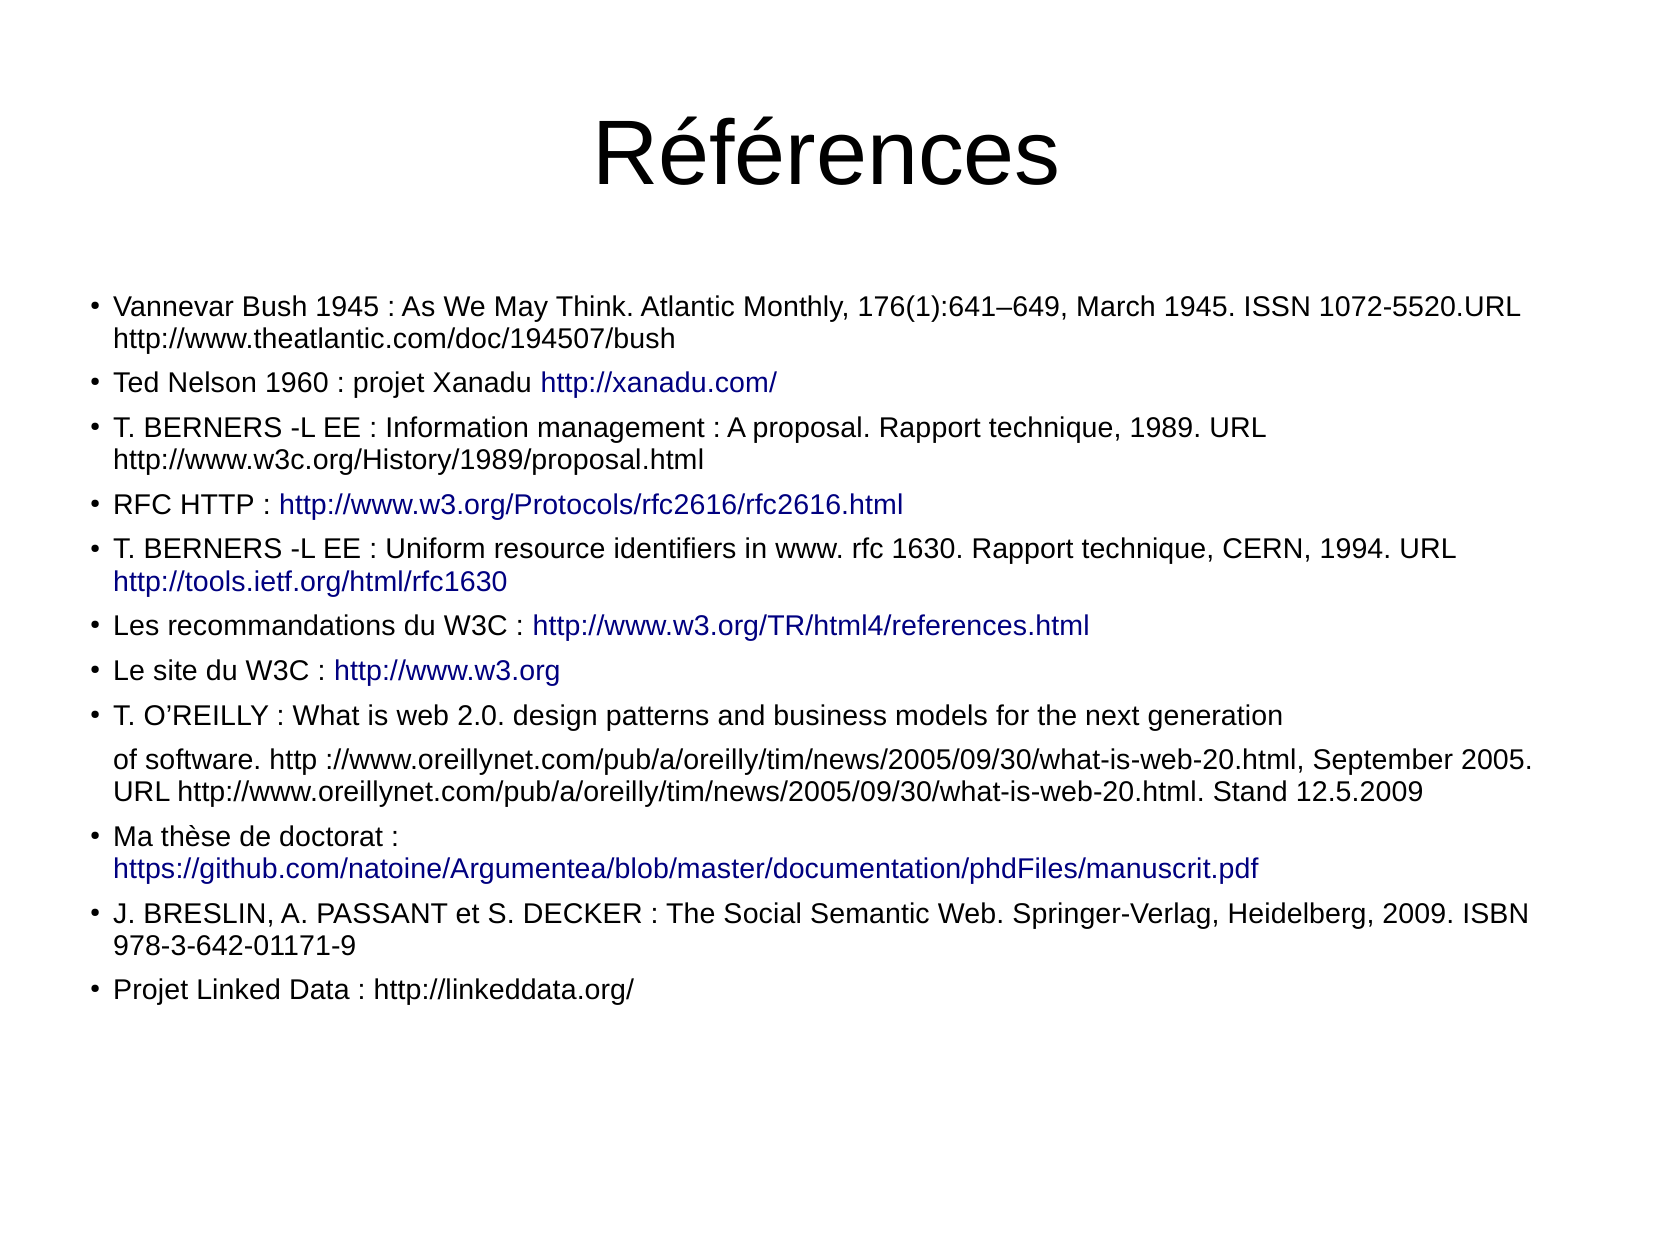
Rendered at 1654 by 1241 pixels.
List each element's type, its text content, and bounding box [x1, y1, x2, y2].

list Vannevar Bush 1945 : As We May Think. Atlantic Monthly, 176(1):641–649, March 1945. ISSN 1072-5520.URL http://www.theatlantic.com/doc/194507/bush Ted Nelson 1960 : projet Xanadu http://xanadu.com/ T. BERNERS -L EE : Information management : A proposal. Rapport technique, 1989. URL http://www.w3c.org/History/1989/proposal.html RFC HTTP : http://www.w3.org/Protocols/rfc2616/rfc2616.html T. BERNERS -L EE : Uniform resource identifiers in www. rfc 1630. Rapport technique, CERN, 1994. URL http://tools.ietf.org/html/rfc1630 Les recommandations du W3C : http://www.w3.org/TR/html4/references.html Le site du W3C : http://www.w3.org T. O’REILLY : What is web 2.0. design patterns and business models for the next generation of software. http ://www.oreillynet.com/pub/a/oreilly/tim/news/2005/09/30/what-is-web-20.html, September 2005. URL http://www.oreillynet.com/pub/a/oreilly/tim/news/2005/09/30/what-is-web-20.html. Stand 12.5.2009 Ma thèse de doctorat : https://github.com/natoine/Argumentea/blob/master/documentation/phdFiles/manuscrit.pdf J. BRESLIN, A. PASSANT et S. DECKER : The Social Semantic Web. Springer-Verlag, Heidelberg, 2009. ISBN 978-3-642-01171-9 Projet Linked Data : http://linkeddata.org/ [82, 290, 1538, 1010]
title Références [82, 49, 1571, 257]
